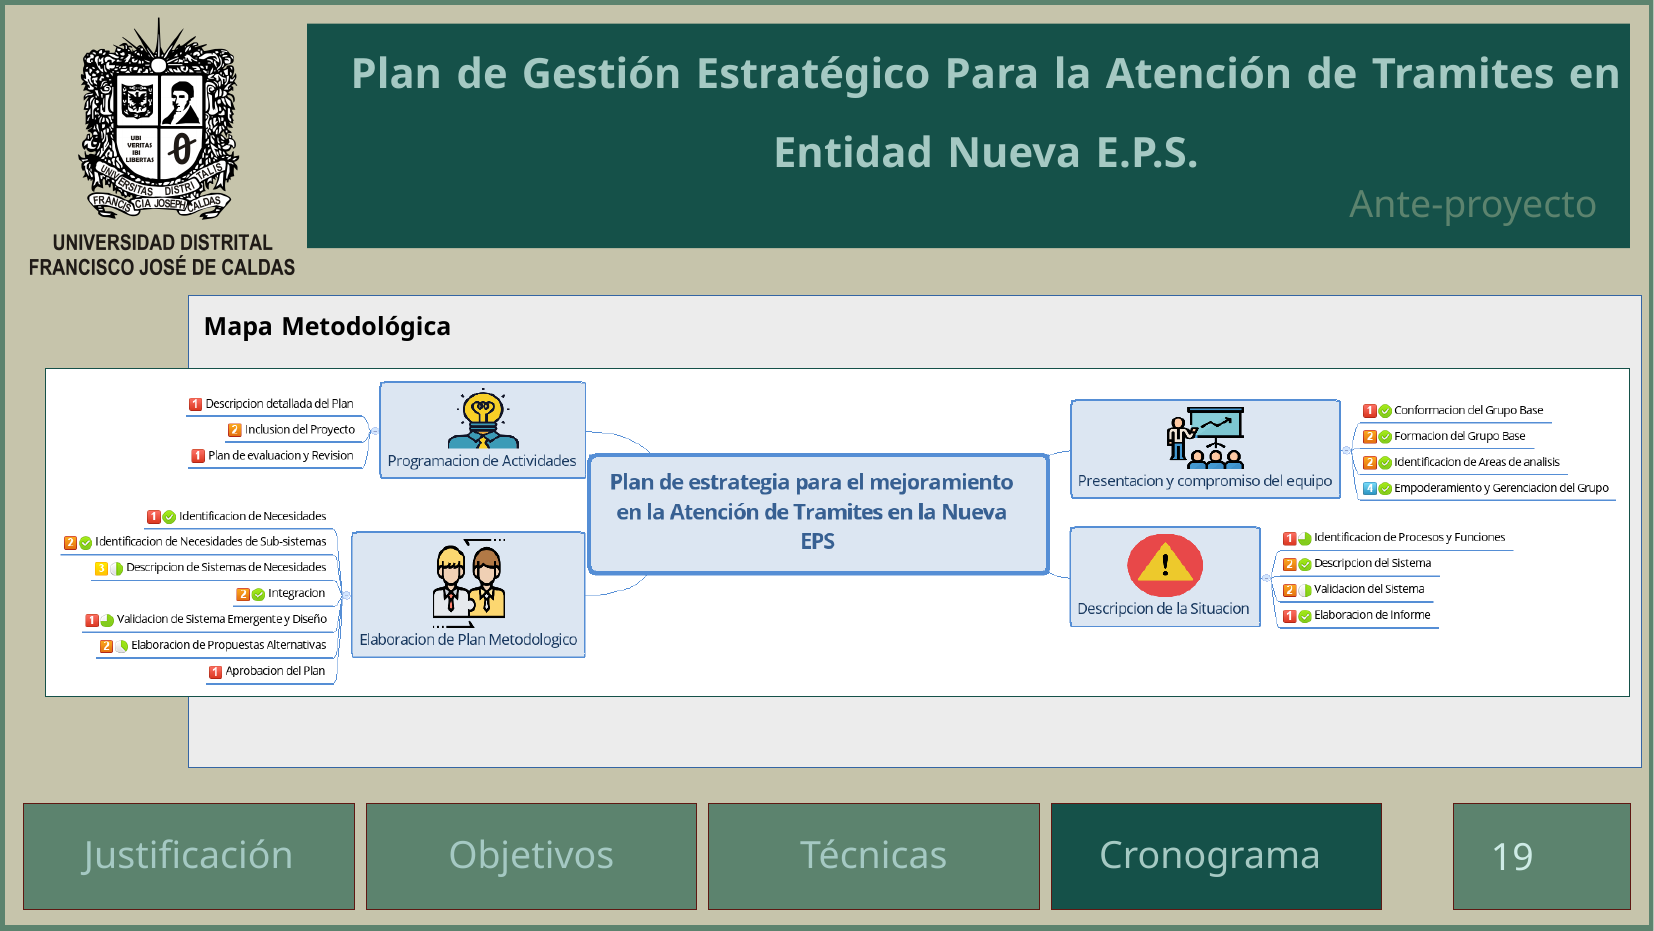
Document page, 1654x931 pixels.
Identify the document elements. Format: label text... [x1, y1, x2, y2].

text_box Mapa Metodológica [188, 295, 1642, 768]
text_box Cronograma [1051, 803, 1382, 910]
text_box Plan de Gestión Estratégico Para la Atención de Tramites en Entidad Nueva E.P.S. [318, 27, 1654, 201]
text_box Objetivos [366, 803, 697, 910]
text_box Ante-proyecto [1334, 162, 1642, 249]
text_box <número> [1393, 814, 1631, 901]
picture [12, 0, 308, 296]
text_box Justificación [23, 803, 355, 910]
text_box Técnicas [708, 803, 1040, 910]
text_box [0, 0, 1654, 931]
picture [45, 368, 1630, 697]
